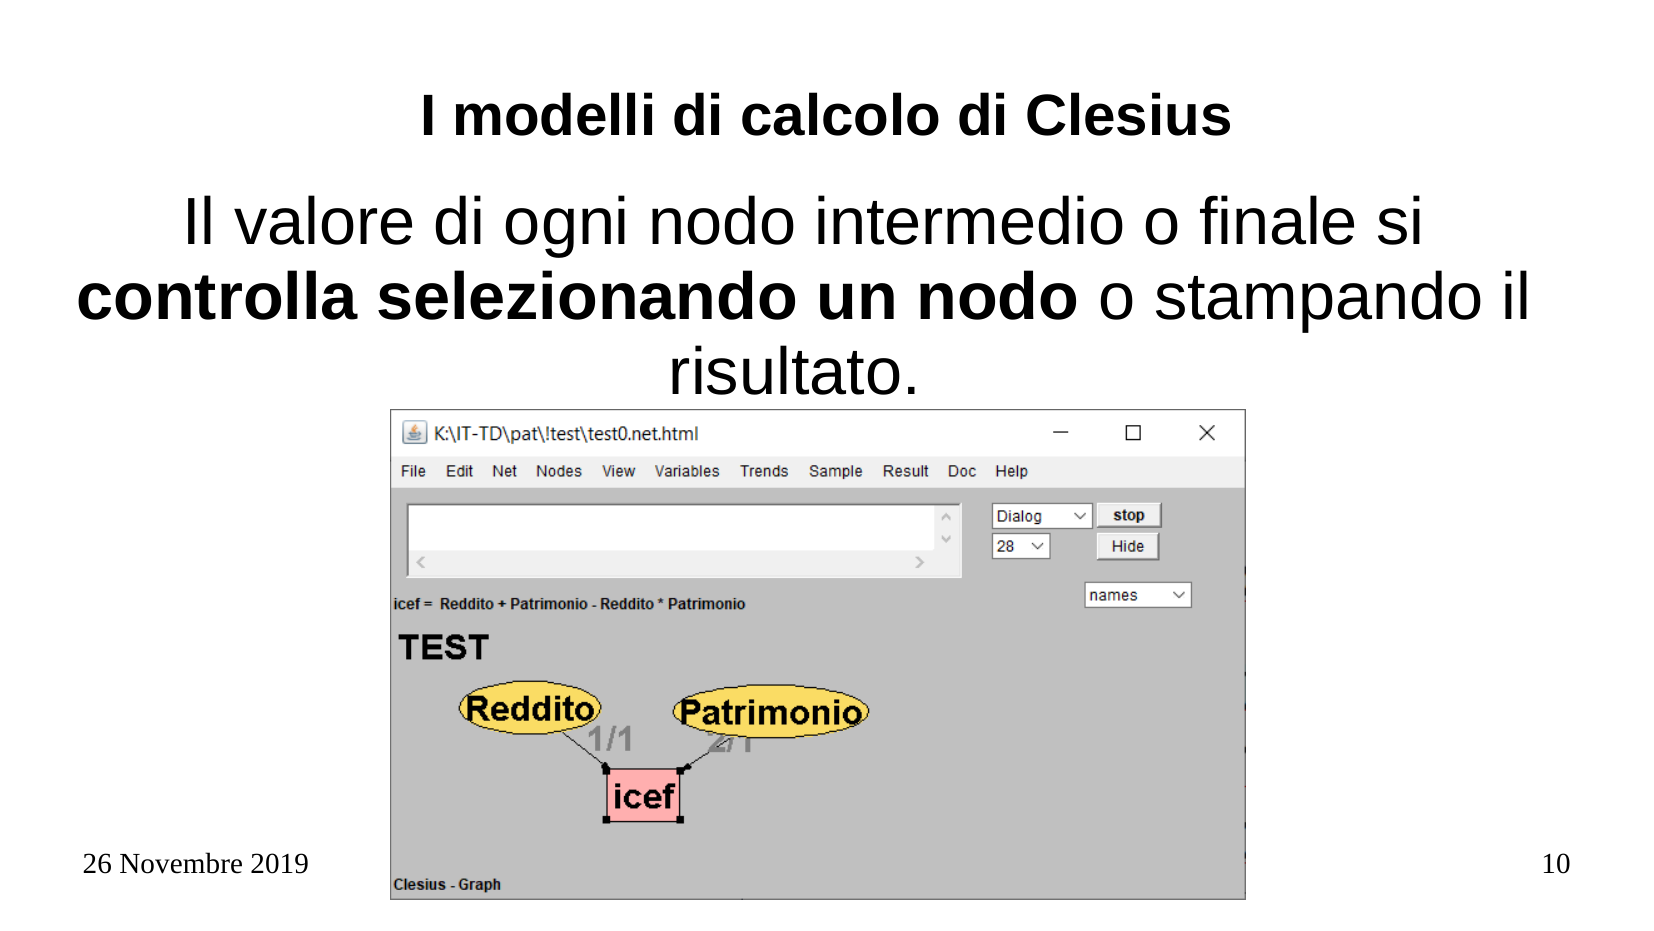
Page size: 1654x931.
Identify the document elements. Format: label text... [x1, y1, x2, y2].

picture [390, 409, 1246, 901]
title I modelli di calcolo di Clesius [82, 37, 1571, 193]
subtitle Il valore di ogni nodo intermedio o finale si controlla selezionando un nodo o stampando il risultato. [60, 165, 1549, 428]
